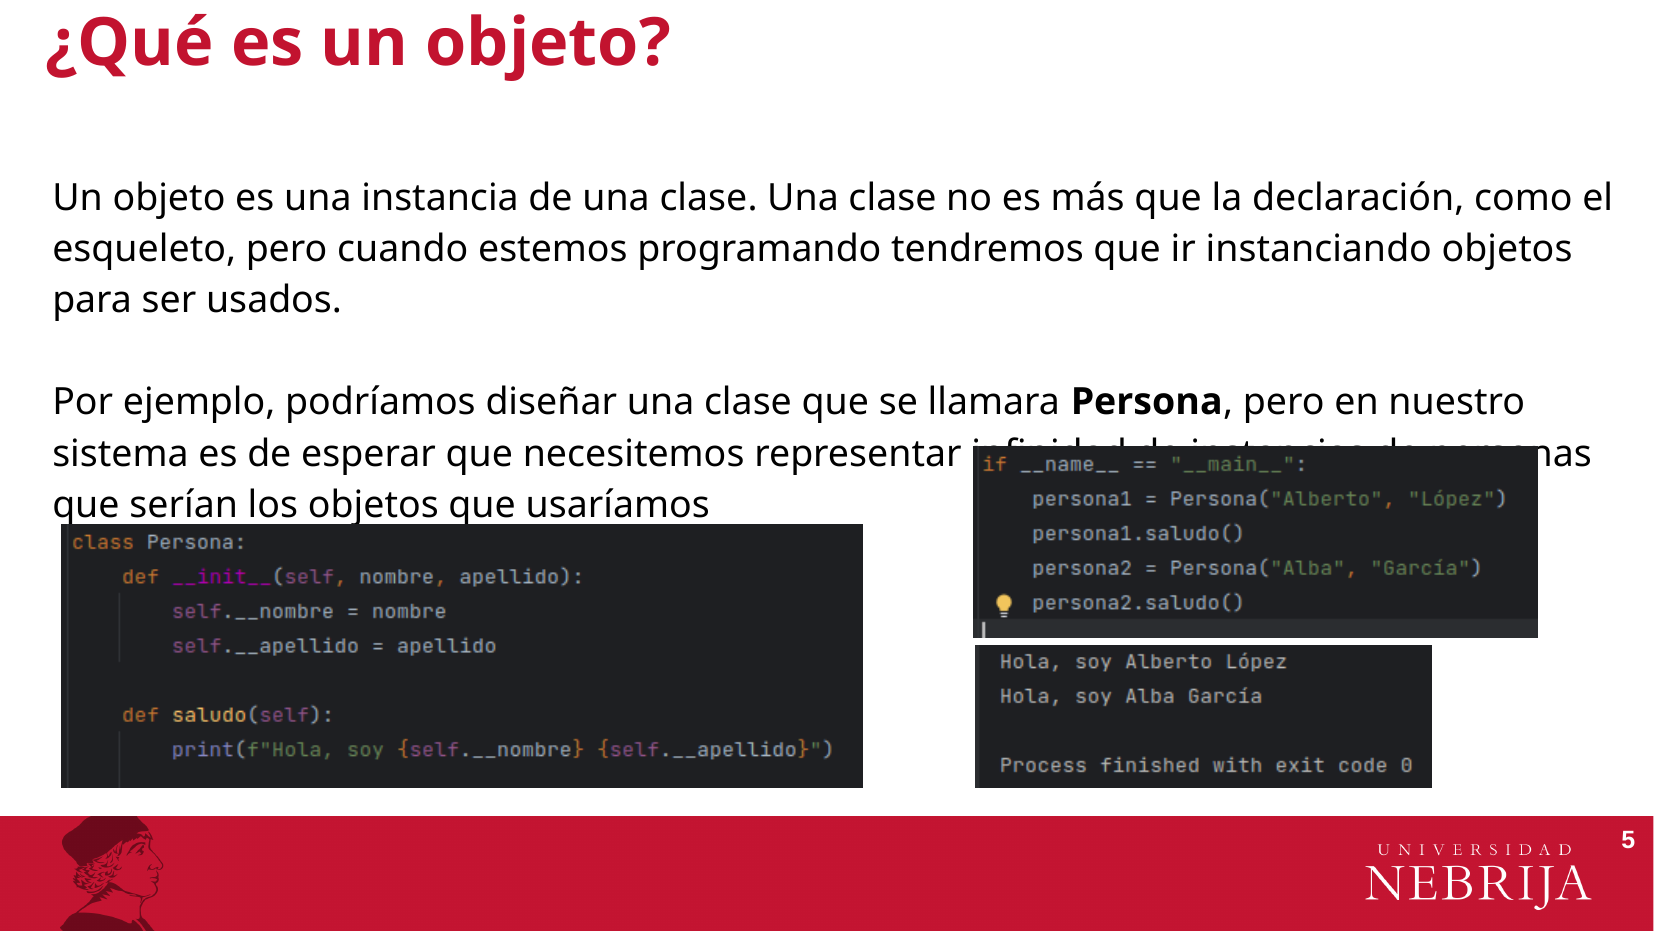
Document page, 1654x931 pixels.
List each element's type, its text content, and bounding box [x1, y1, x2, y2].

text_box ¿Qué es un objeto? [0, 0, 1650, 87]
picture [61, 524, 863, 788]
picture [0, 816, 1654, 931]
picture [975, 645, 1432, 788]
picture [973, 446, 1538, 638]
text_box Un objeto es una instancia de una clase. Una clase no es más que la declaración, como el esqueleto, pero cuando estemos programando tendremos que ir instanciando objetos para ser usados. Por ejemplo, podríamos diseñar una clase que se llamara Persona, pero en nuestro sistema es de esperar que necesitemos representar infinidad de instancias de personas que serían los objetos que usaríamos [37, 112, 1651, 788]
